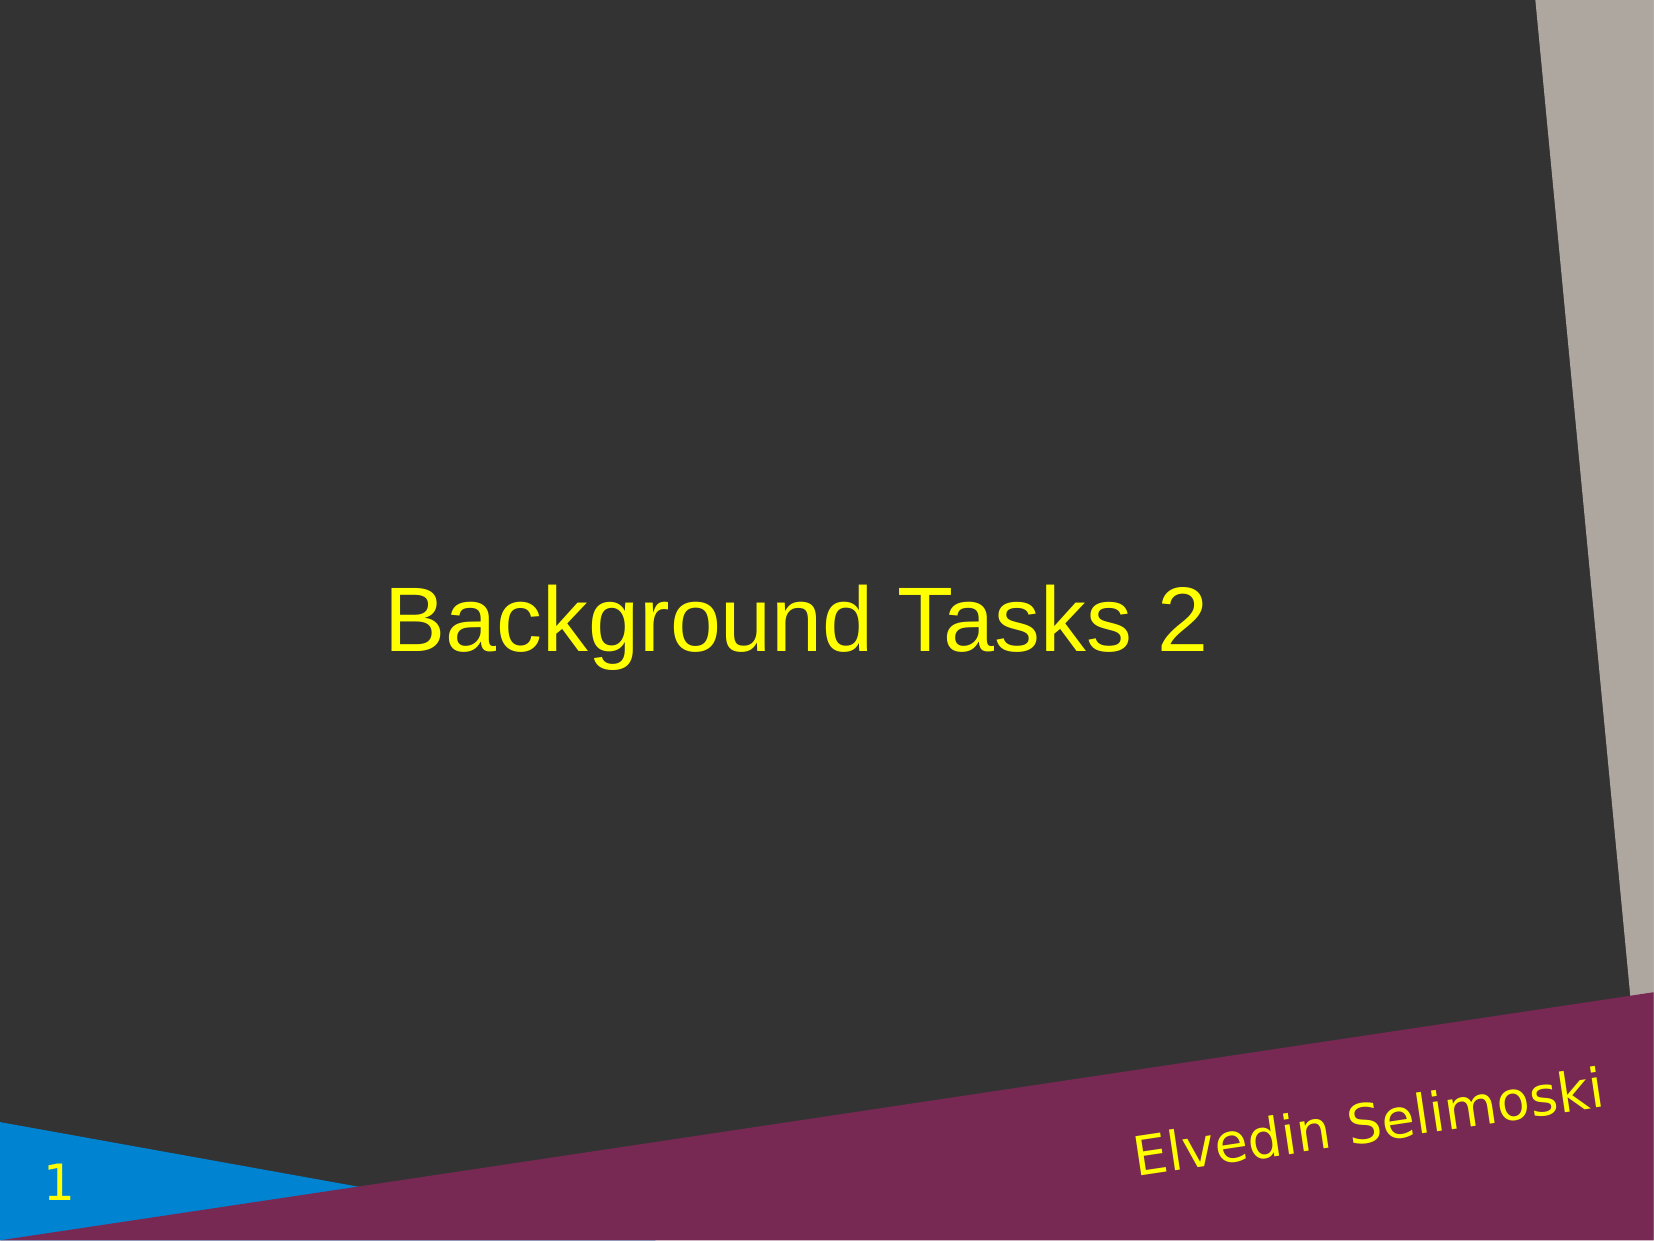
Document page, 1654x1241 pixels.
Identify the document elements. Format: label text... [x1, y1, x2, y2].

title Background Tasks 2 [53, 407, 1542, 833]
text_box Elvedin Selimoski [1052, 1015, 1629, 1239]
